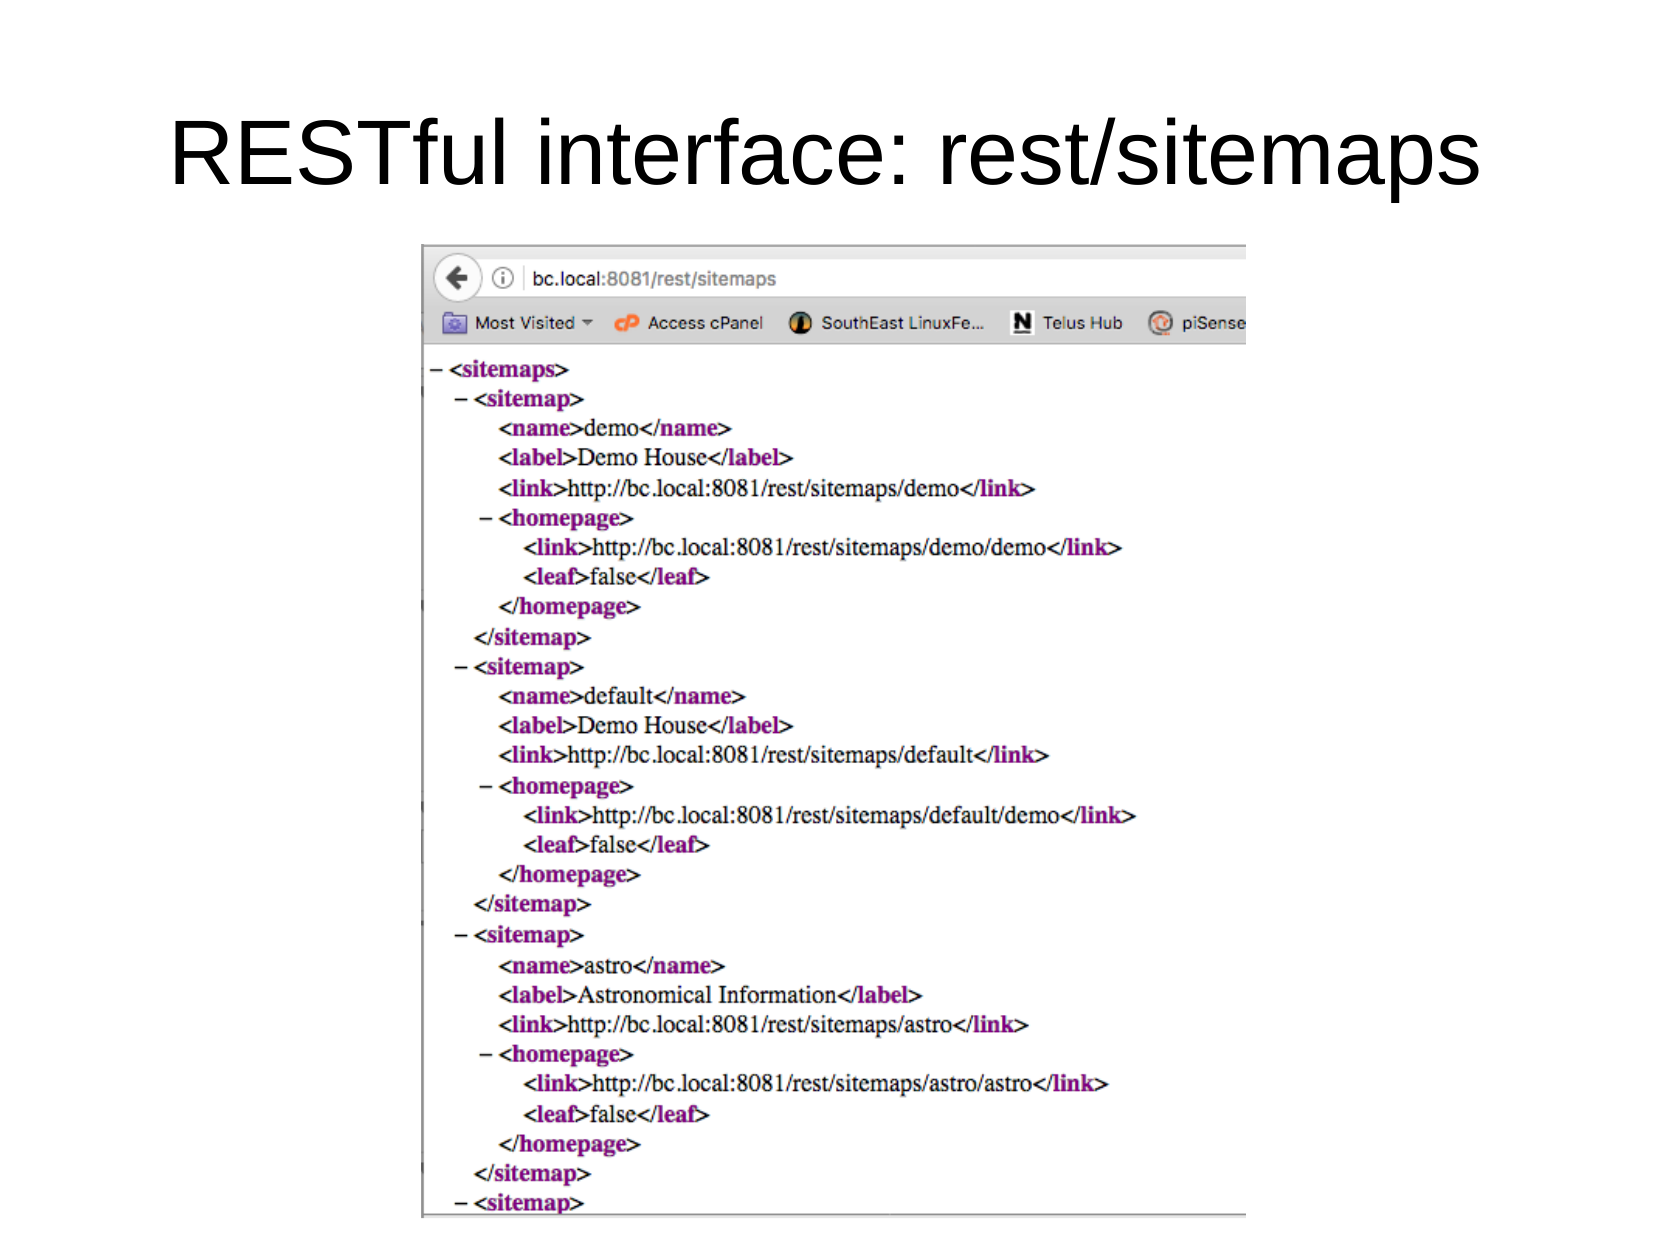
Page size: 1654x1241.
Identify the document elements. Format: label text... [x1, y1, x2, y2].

picture [421, 244, 1246, 1241]
title RESTful interface: rest/sitemaps [82, 49, 1571, 257]
